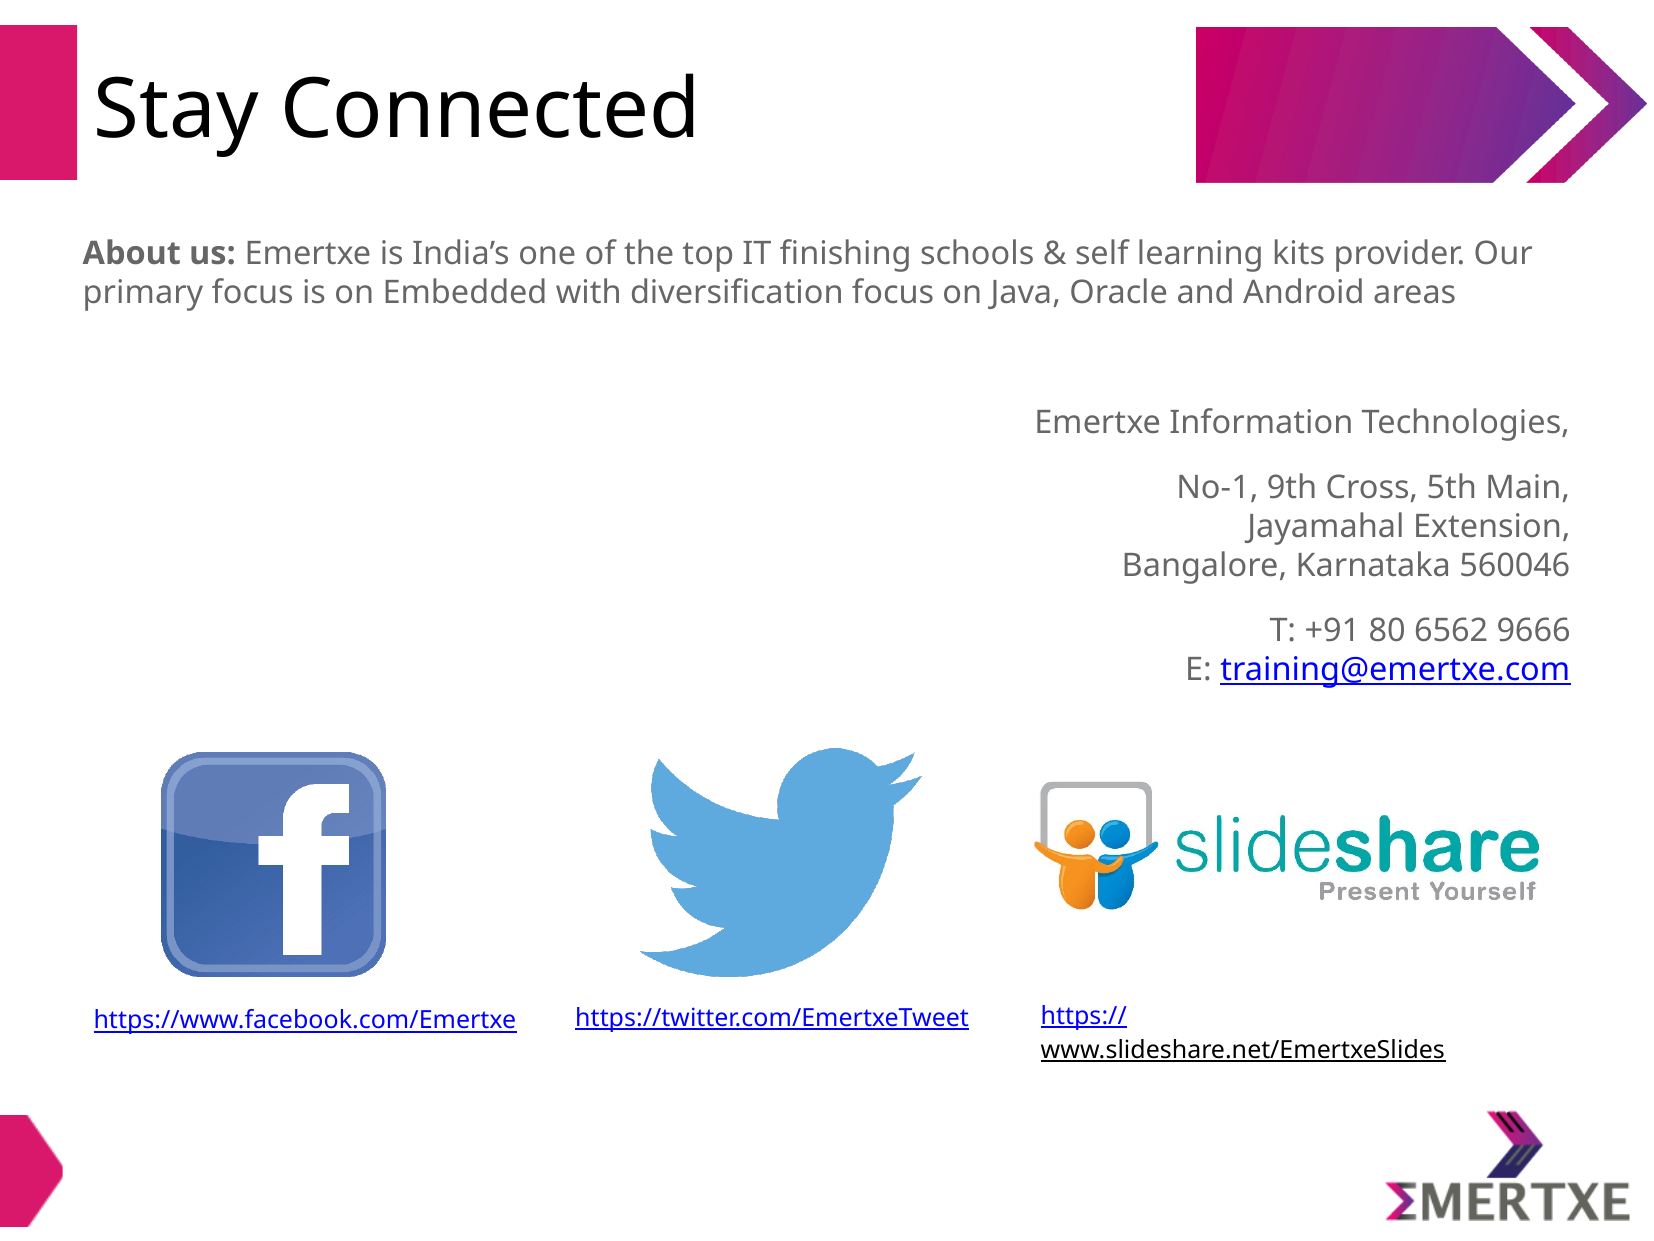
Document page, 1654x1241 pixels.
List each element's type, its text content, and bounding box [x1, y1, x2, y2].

title Stay Connected [93, 2, 1571, 210]
picture [1030, 778, 1544, 912]
picture [1571, 27, 1647, 183]
text_box https://www.slideshare.net/EmertxeSlides [1025, 991, 1544, 1075]
picture [1385, 1107, 1631, 1221]
text_box https://www.facebook.com/Emertxe [78, 996, 539, 1046]
list About us: Emertxe is India’s one of the top IT finishing schools & self learning kits provider. Our primary focus is on Embedded with diversification focus on Java, Oracle and Android areas Emertxe Information Technologies, No-1, 9th Cross, 5th Main, Jayamahal Extension, Bangalore, Karnataka 560046 T: +91 80 6562 9666 E: training@emertxe.com [82, 232, 1571, 702]
picture [161, 752, 386, 977]
text_box https://twitter.com/EmertxeTweet [560, 993, 1004, 1043]
picture [639, 748, 922, 977]
